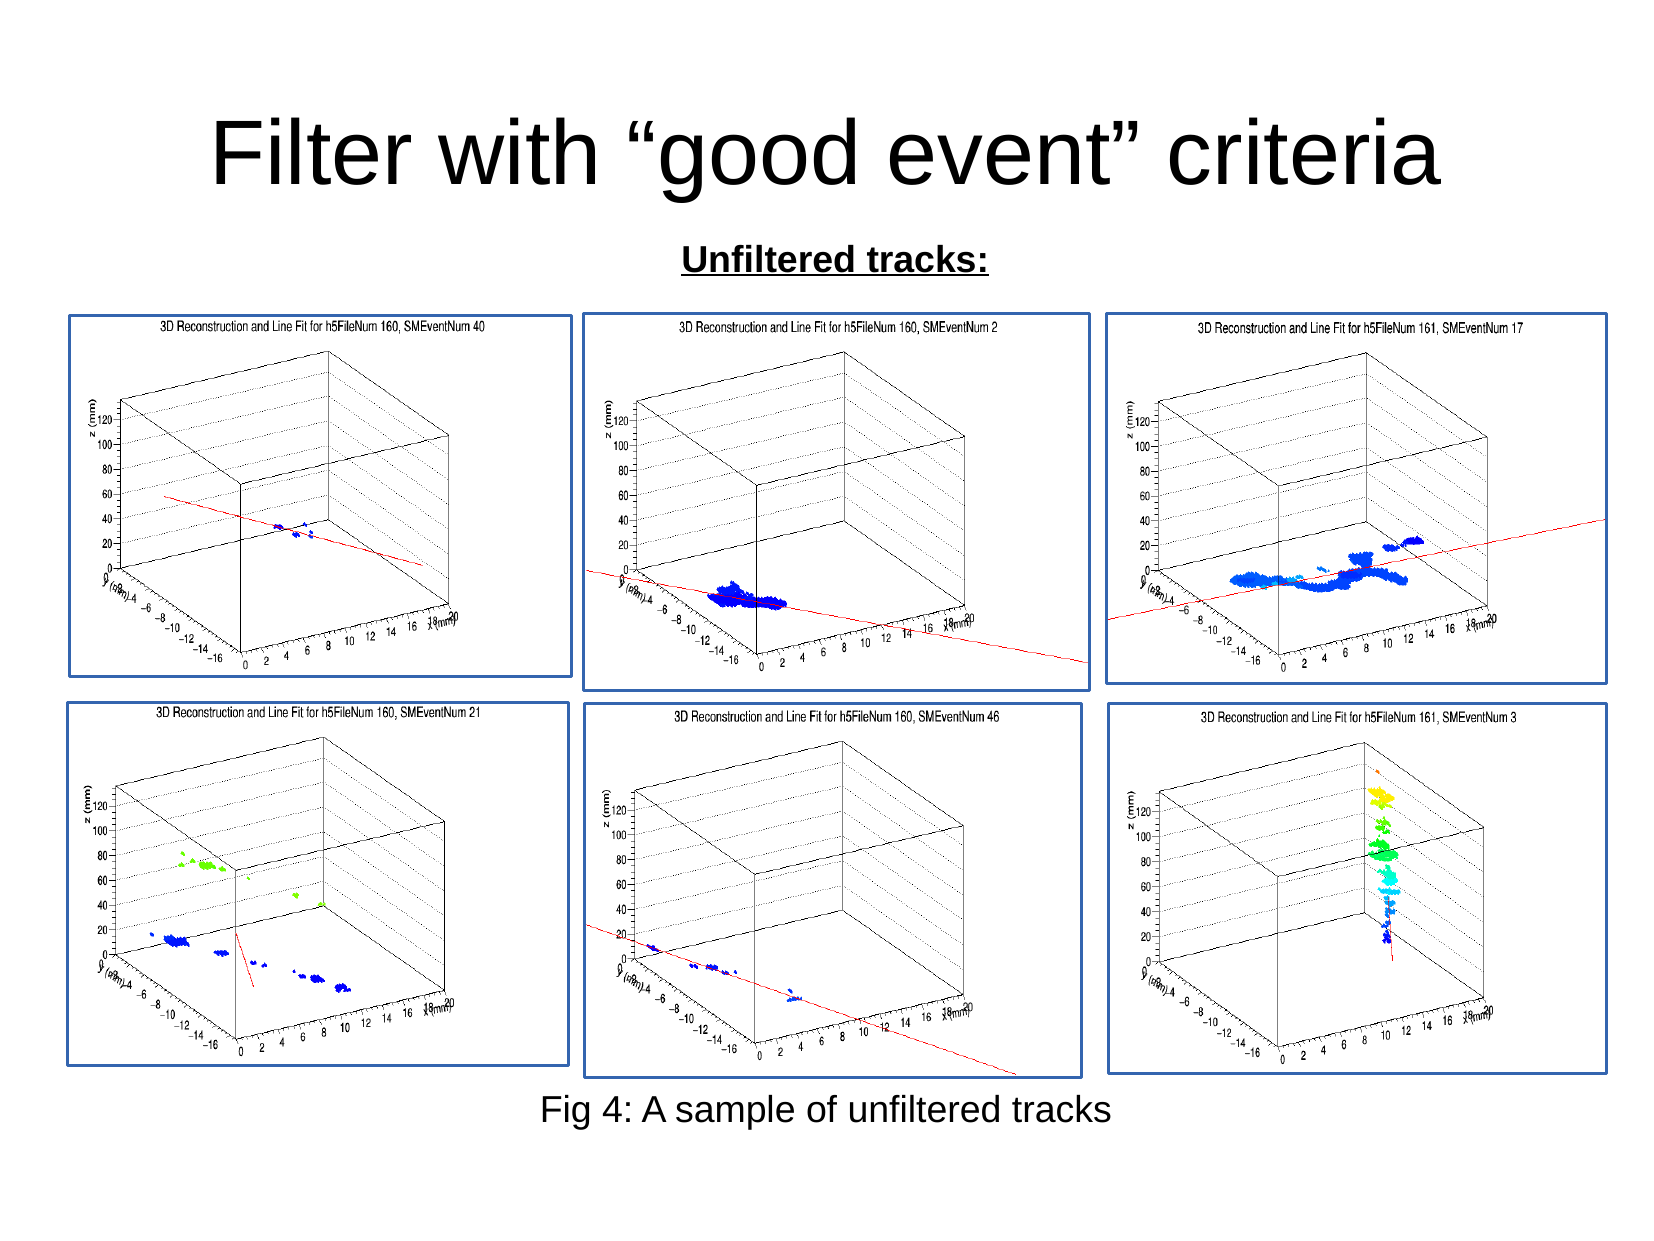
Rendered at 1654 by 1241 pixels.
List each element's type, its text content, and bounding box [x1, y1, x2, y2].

picture [585, 314, 1089, 690]
picture [585, 705, 1081, 1076]
title Filter with “good event” criteria [82, 49, 1571, 257]
picture [71, 317, 571, 676]
text_box Fig 4: A sample of unfiltered tracks [525, 1081, 1128, 1139]
picture [1107, 315, 1606, 682]
picture [1110, 705, 1606, 1072]
text_box Unfiltered tracks: [666, 230, 1143, 288]
picture [68, 703, 568, 1064]
